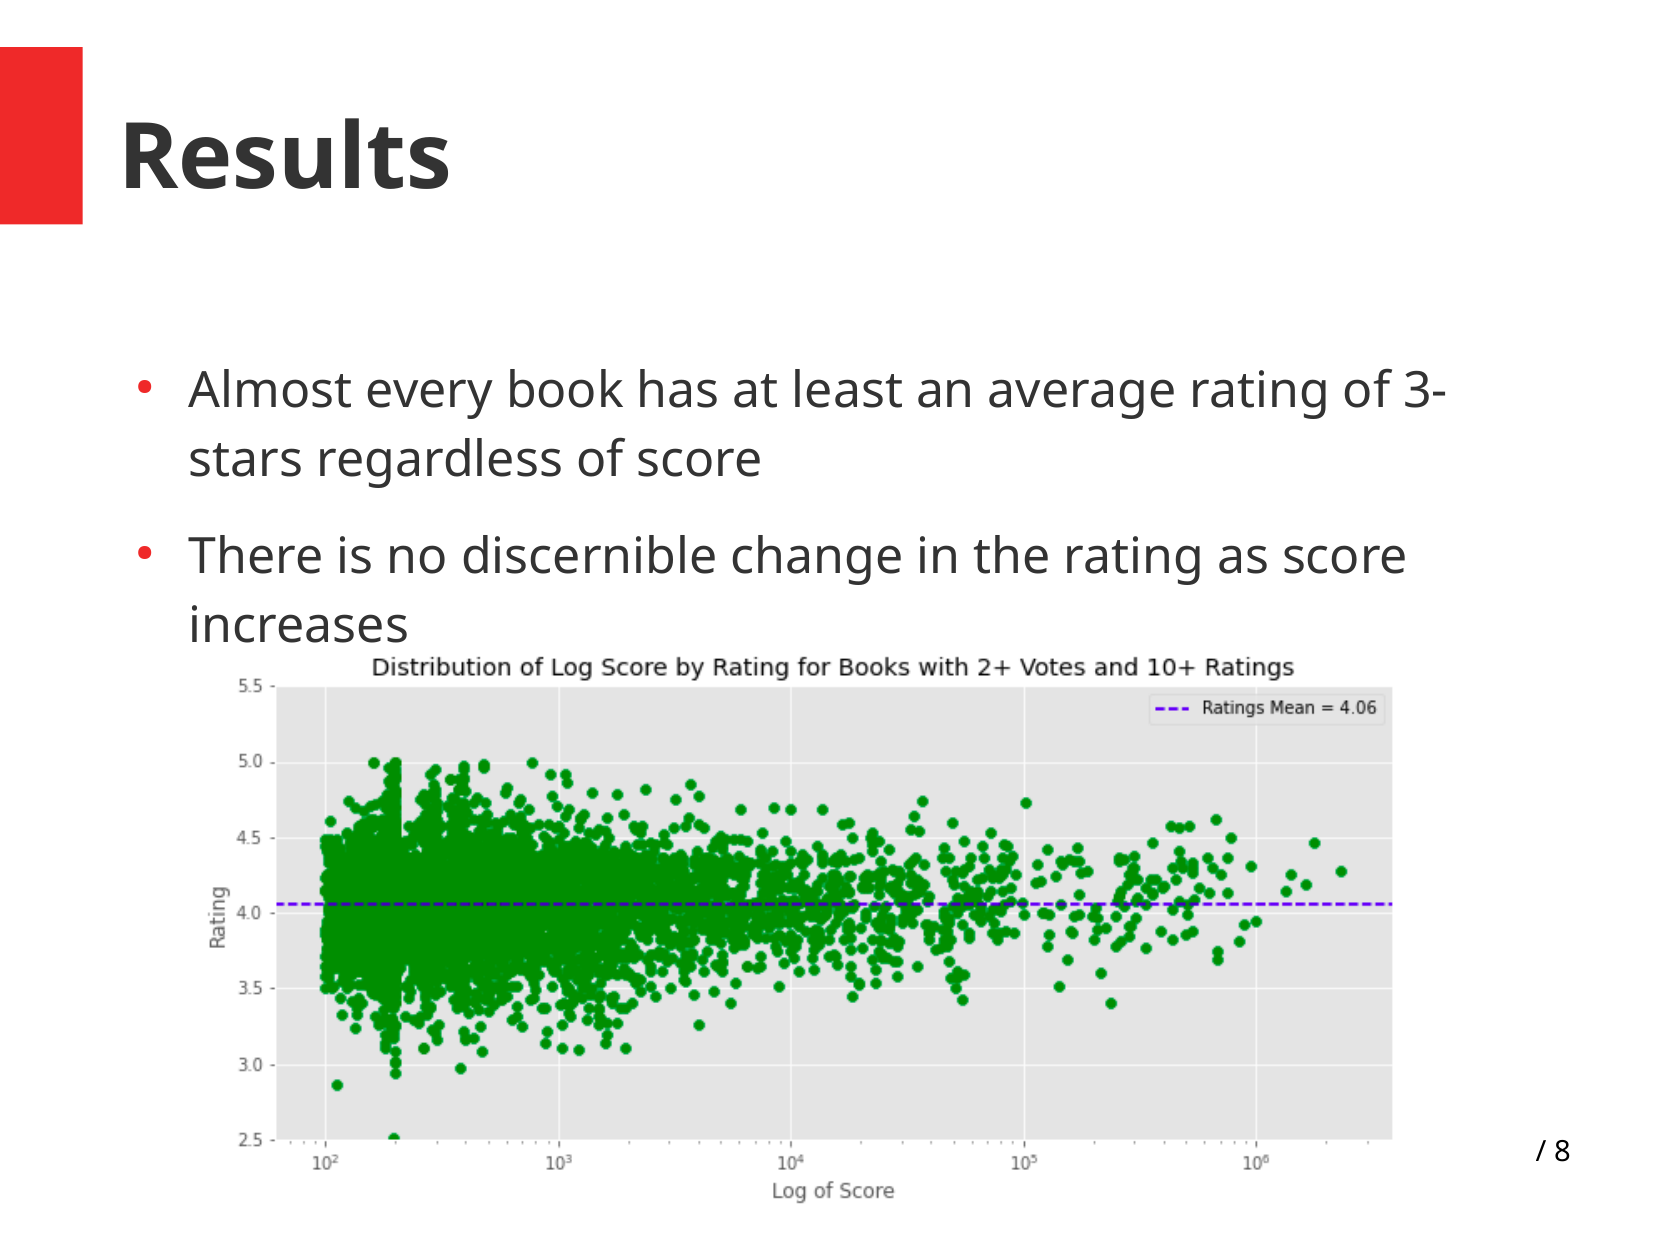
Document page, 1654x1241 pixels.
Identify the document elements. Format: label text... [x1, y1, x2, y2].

picture [95, 614, 1536, 1216]
list Almost every book has at least an average rating of 3-stars regardless of score There is no discernible change in the rating as score increases [118, 354, 1536, 1074]
title Results [118, 49, 1571, 257]
